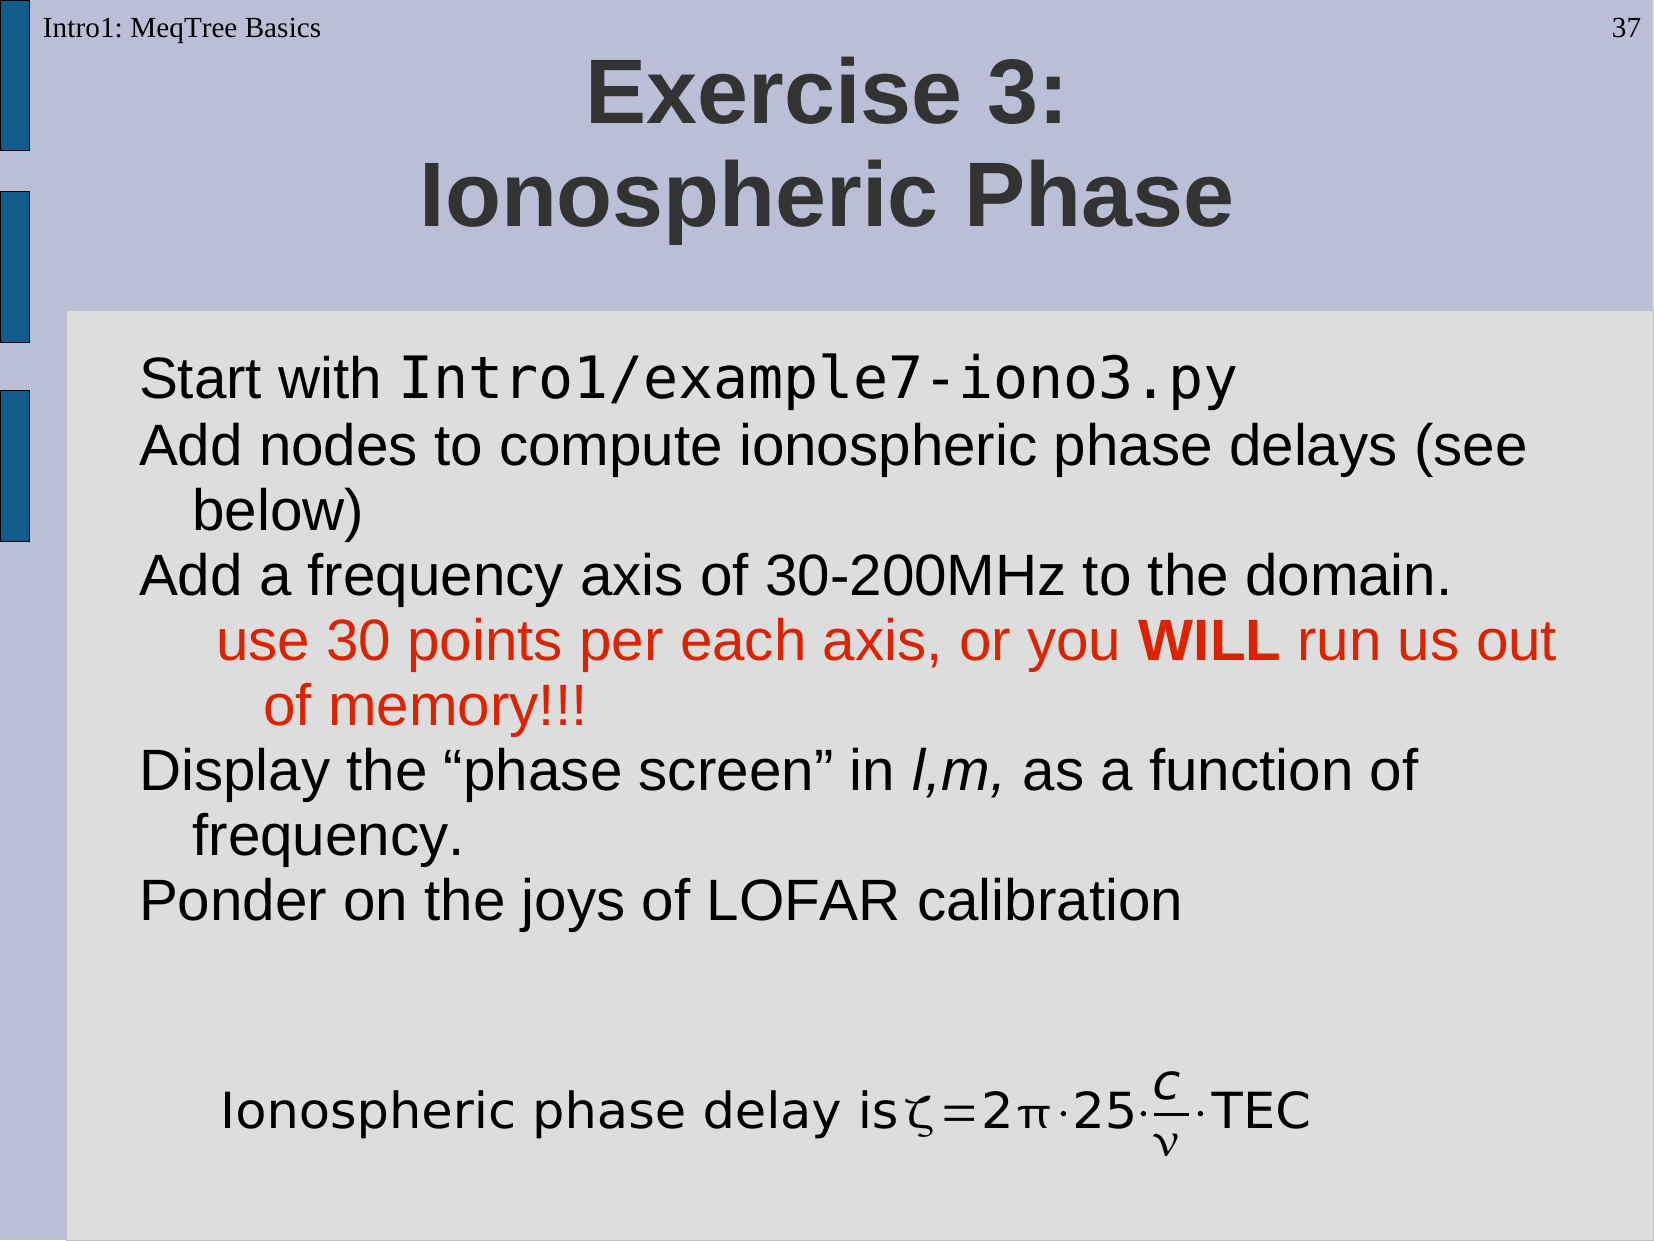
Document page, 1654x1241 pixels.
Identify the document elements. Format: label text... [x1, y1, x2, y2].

list Start with Intro1/example7-iono3.py Add nodes to compute ionospheric phase delays (see below) Add a frequency axis of 30-200MHz to the domain. use 30 points per each axis, or you WILL run us out of memory!!! Display the “phase screen” in l,m, as a function of frequency. Ponder on the joys of LOFAR calibration [121, 344, 1600, 1047]
chart [213, 1052, 1315, 1168]
title Exercise 3: Ionospheric Phase [121, 34, 1534, 344]
